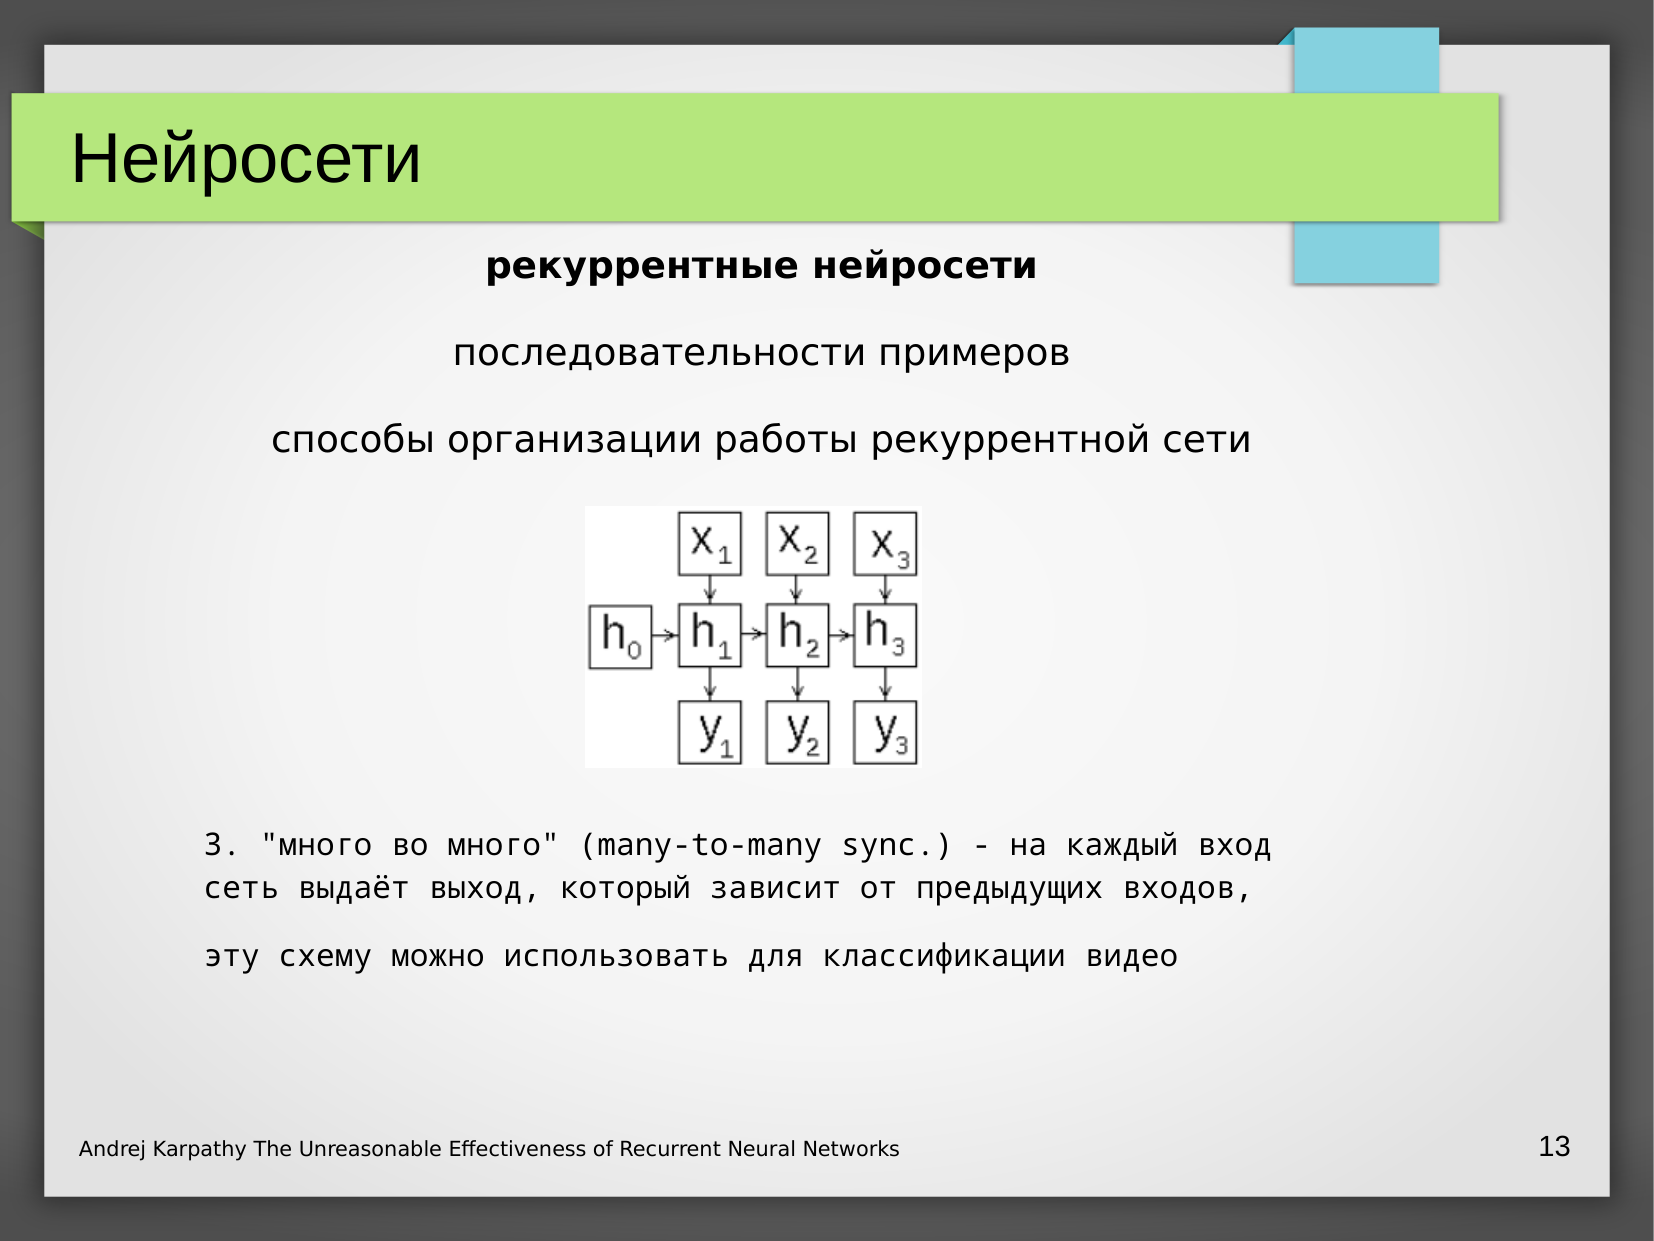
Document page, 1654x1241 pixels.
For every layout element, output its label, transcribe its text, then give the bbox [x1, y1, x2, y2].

title Нейросети [70, 118, 1205, 199]
text_box Andrej Karpathy The Unreasonable Effectiveness of Recurrent Neural Networks [64, 1130, 922, 1170]
text_box 3. "много во много" (many-to-many sync.) - на каждый вход сеть выдаёт выход, который зависит от предыдущих входов, эту схему можно использовать для классификации видео [188, 814, 1378, 1046]
picture [0, 0, 1654, 1241]
text_box рекуррентные нейросети последовательности примеров способы организации работы рекуррентной сети [224, 236, 1300, 513]
